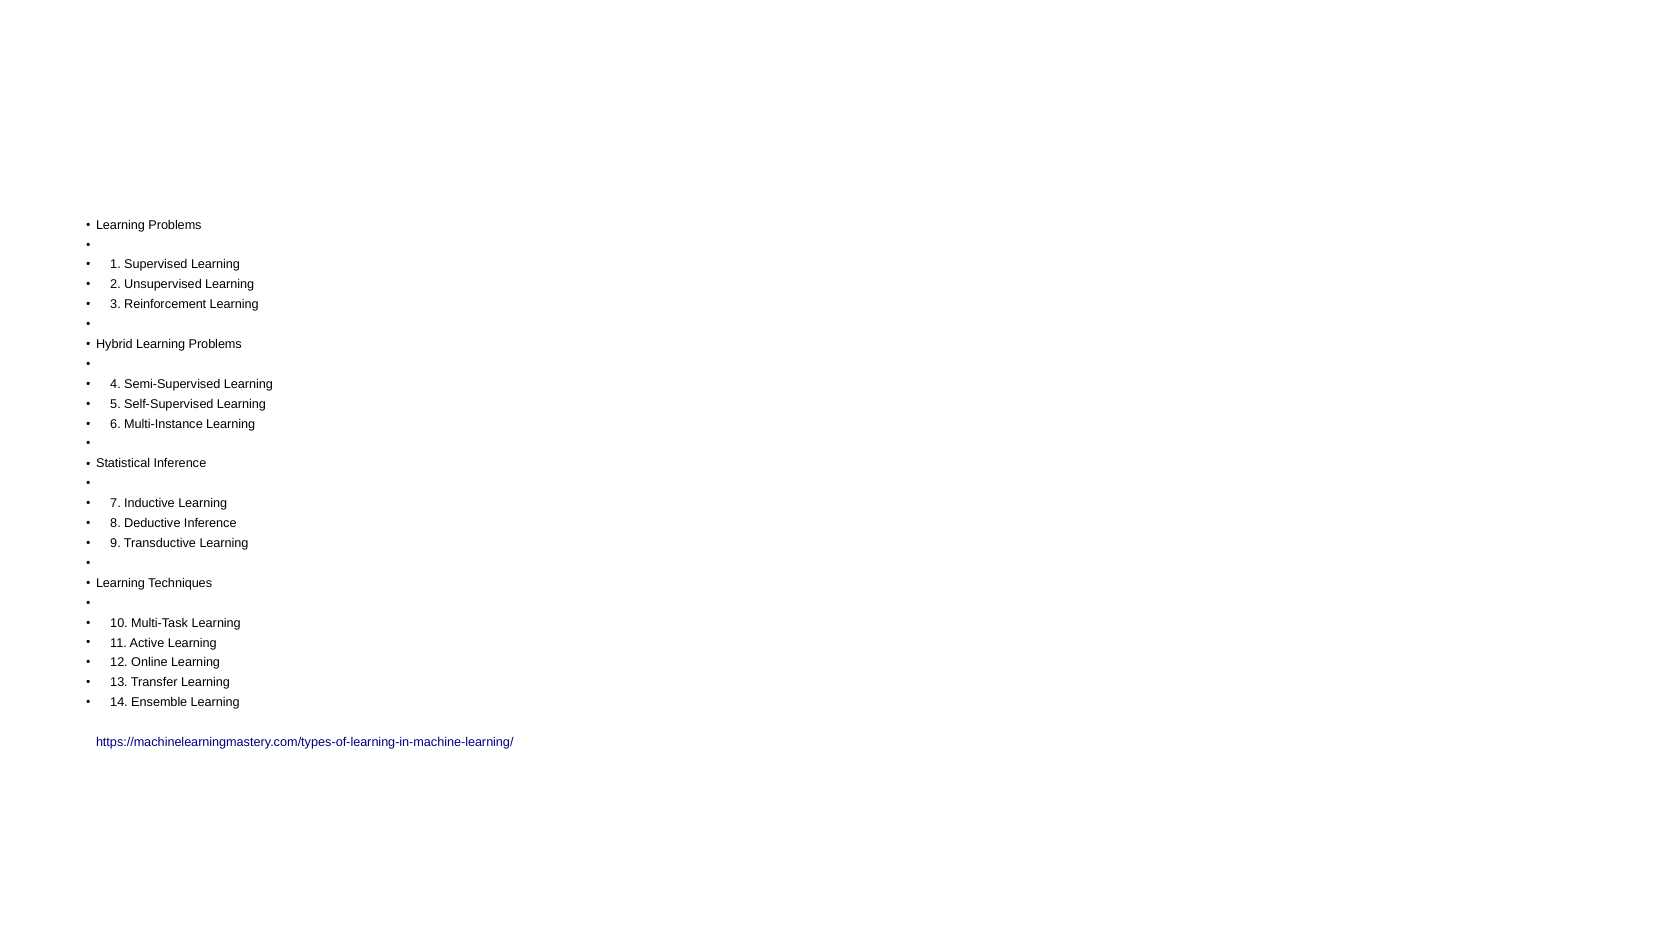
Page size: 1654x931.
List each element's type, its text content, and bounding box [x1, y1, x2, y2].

list Learning Problems 1. Supervised Learning 2. Unsupervised Learning 3. Reinforcement Learning Hybrid Learning Problems 4. Semi-Supervised Learning 5. Self-Supervised Learning 6. Multi-Instance Learning Statistical Inference 7. Inductive Learning 8. Deductive Inference 9. Transductive Learning Learning Techniques 10. Multi-Task Learning 11. Active Learning 12. Online Learning 13. Transfer Learning 14. Ensemble Learning https://machinelearningmastery.com/types-of-learning-in-machine-learning/ [82, 217, 631, 758]
